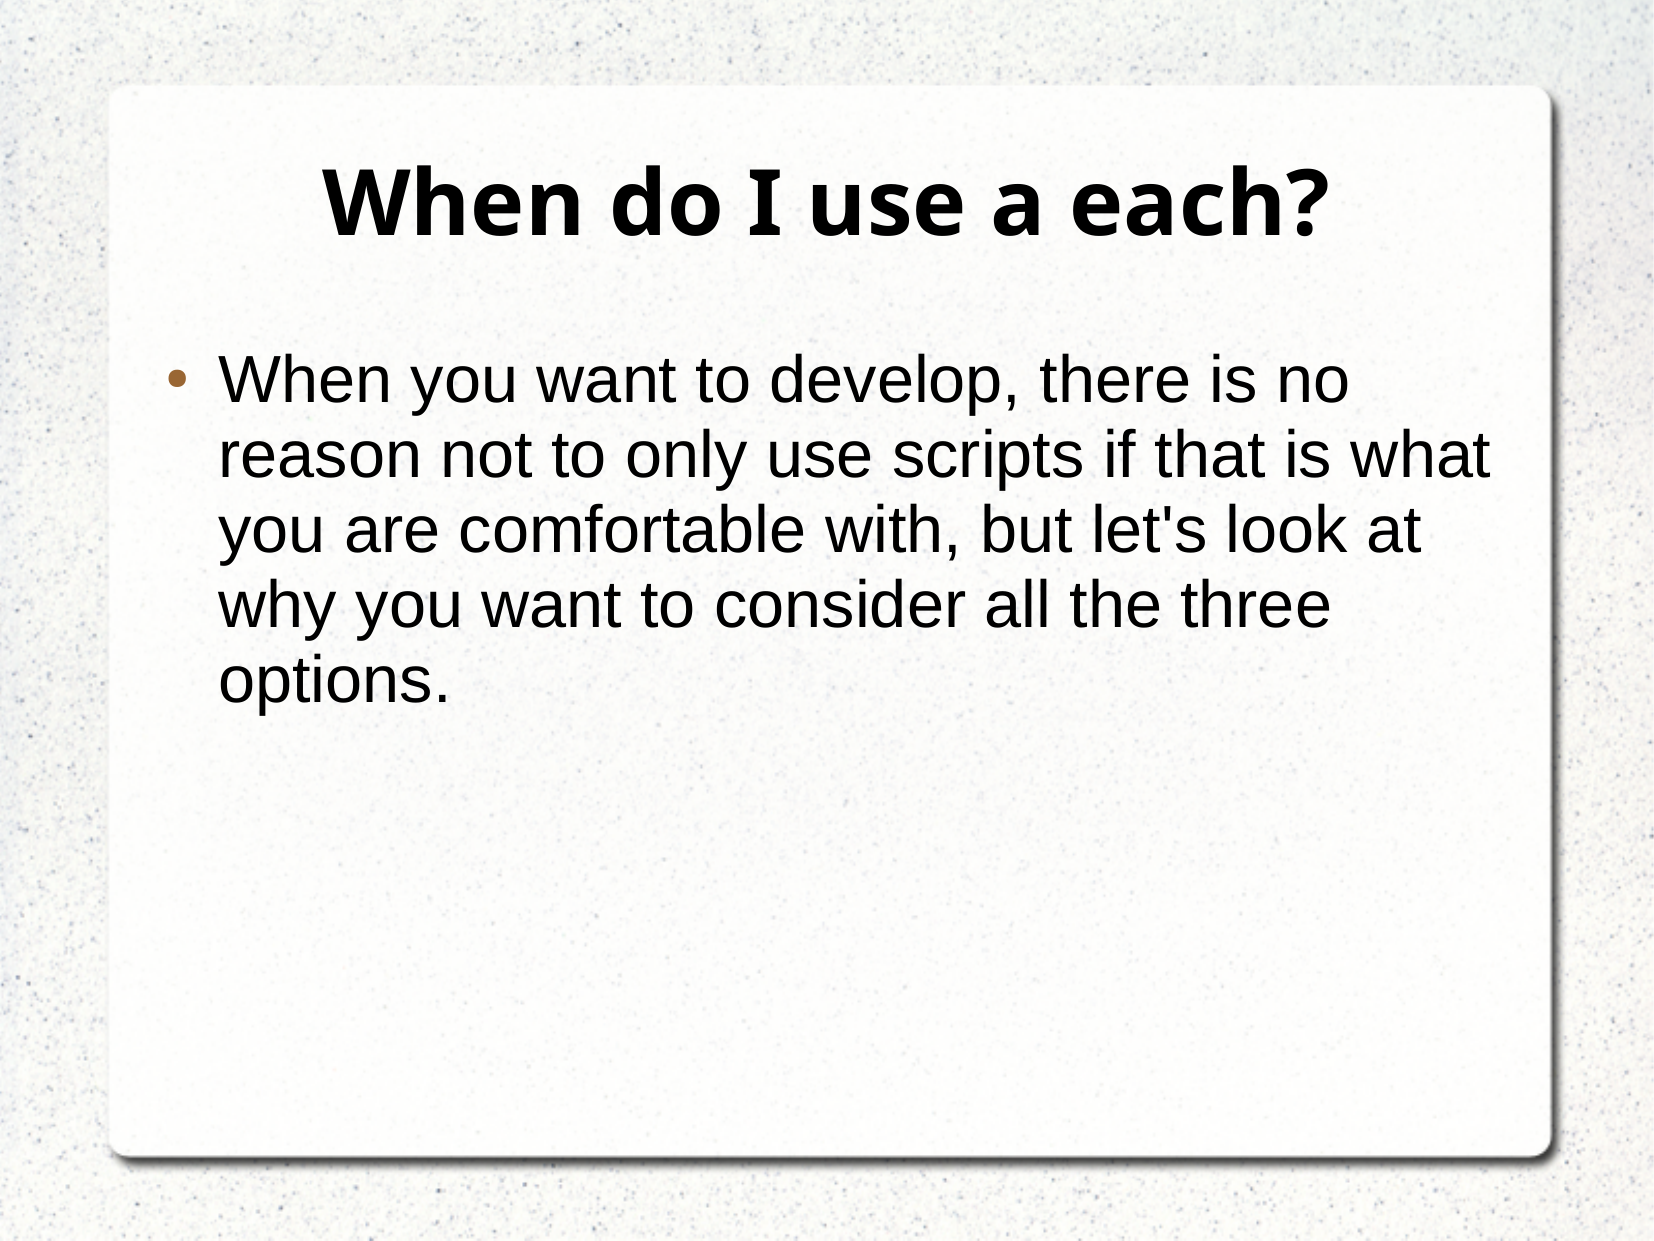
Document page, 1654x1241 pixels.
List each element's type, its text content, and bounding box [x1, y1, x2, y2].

list When you want to develop, there is no reason not to only use scripts if that is what you are comfortable with, but let's look at why you want to consider all the three options. [147, 342, 1506, 978]
title When do I use a each? [118, 96, 1536, 304]
picture [0, 0, 1654, 1241]
